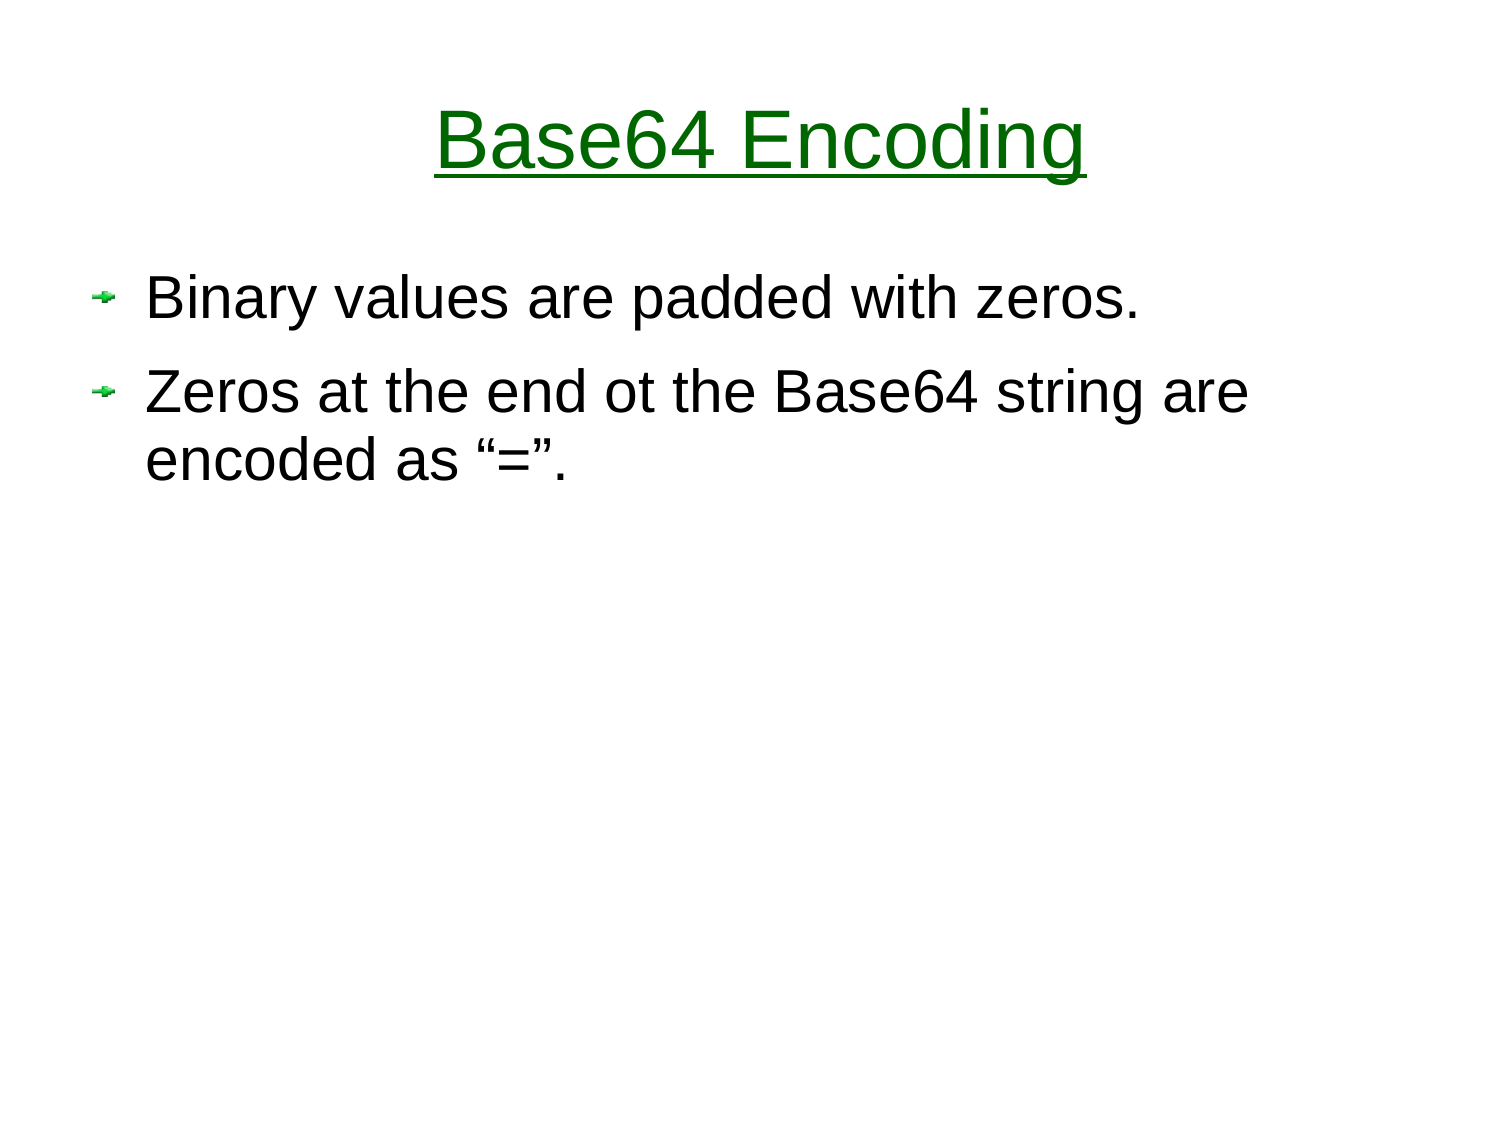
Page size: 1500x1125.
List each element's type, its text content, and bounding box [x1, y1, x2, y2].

list Binary values are padded with zeros. Zeros at the end ot the Base64 string are encoded as “=”. [75, 263, 1447, 997]
title Base64 Encoding [75, 44, 1447, 236]
